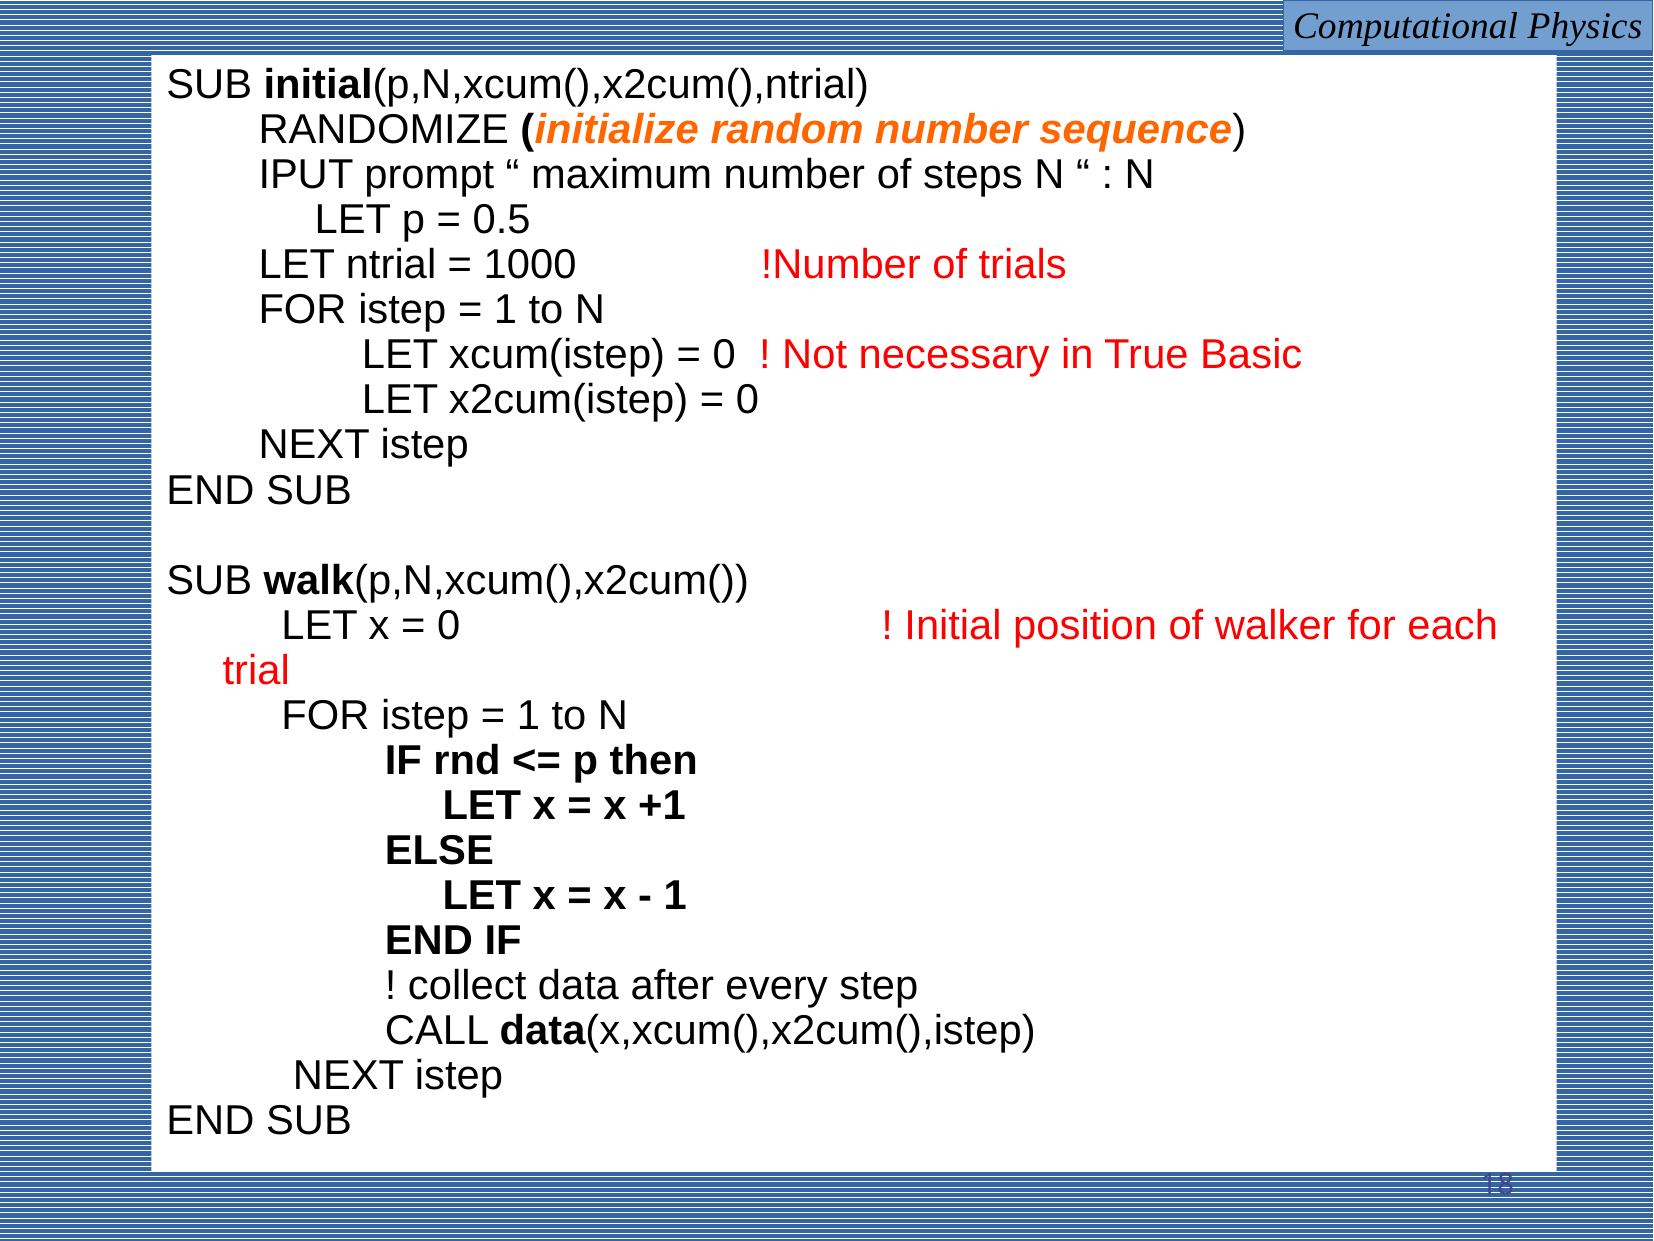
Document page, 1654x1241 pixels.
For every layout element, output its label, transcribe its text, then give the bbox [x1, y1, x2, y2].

list SUB initial(p,N,xcum(),x2cum(),ntrial) RANDOMIZE (initialize random number sequence) IPUT prompt “ maximum number of steps N “ : N LET p = 0.5 LET ntrial = 1000 !Number of trials FOR istep = 1 to N LET xcum(istep) = 0 ! Not necessary in True Basic LET x2cum(istep) = 0 NEXT istep END SUB SUB walk(p,N,xcum(),x2cum()) LET x = 0 ! Initial position of walker for each trial FOR istep = 1 to N IF rnd <= p then LET x = x +1 ELSE LET x = x - 1 END IF ! collect data after every step CALL data(x,xcum(),x2cum(),istep) NEXT istep END SUB [151, 55, 1557, 1172]
text_box <number> [1184, 1172, 1529, 1213]
